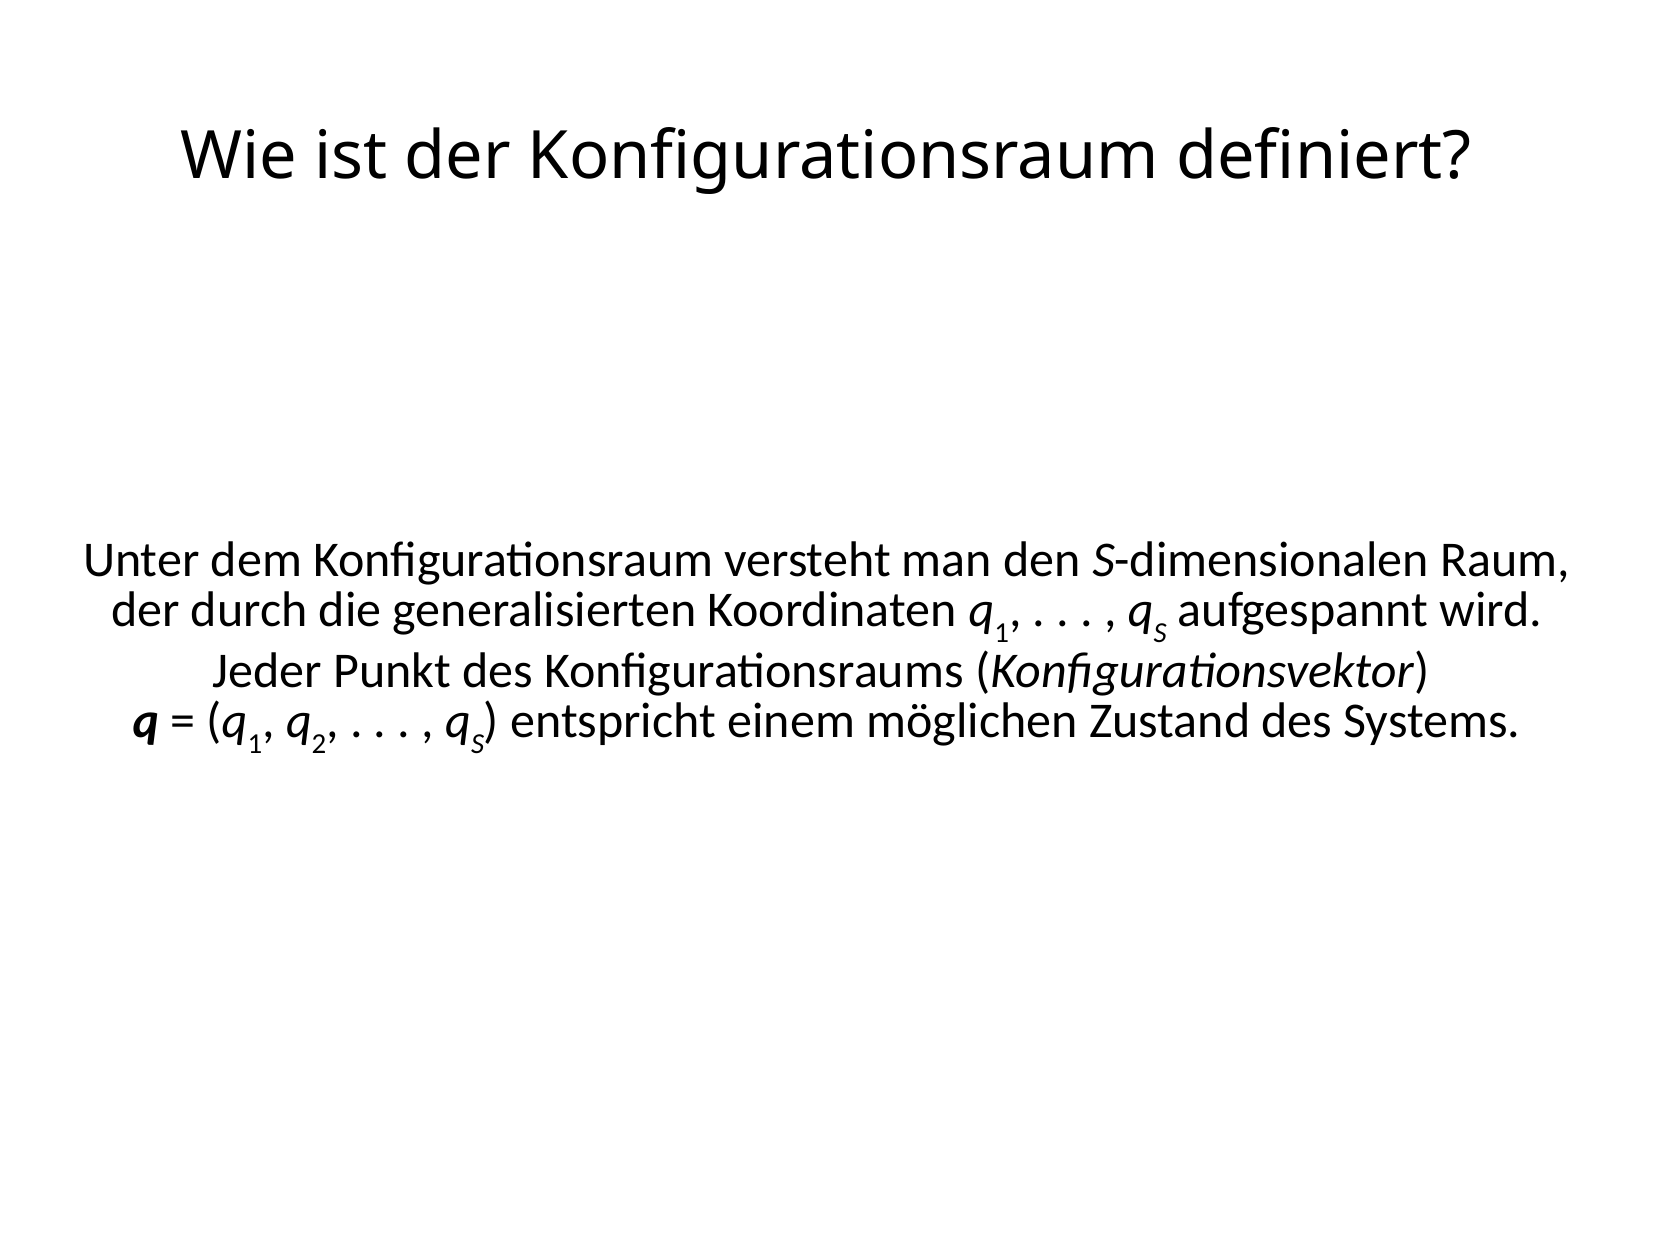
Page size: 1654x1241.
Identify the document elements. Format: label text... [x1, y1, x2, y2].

title Wie ist der Konfigurationsraum definiert? [82, 49, 1571, 257]
subtitle Unter dem Konfigurationsraum versteht man den S-dimensionalen Raum, der durch die generalisierten Koordinaten q1, . . . , qS aufgespannt wird. Jeder Punkt des Konfigurationsraums (Konfigurationsvektor) q = (q1, q2, . . . , qS) entspricht einem möglichen Zustand des Systems. [82, 290, 1571, 1010]
